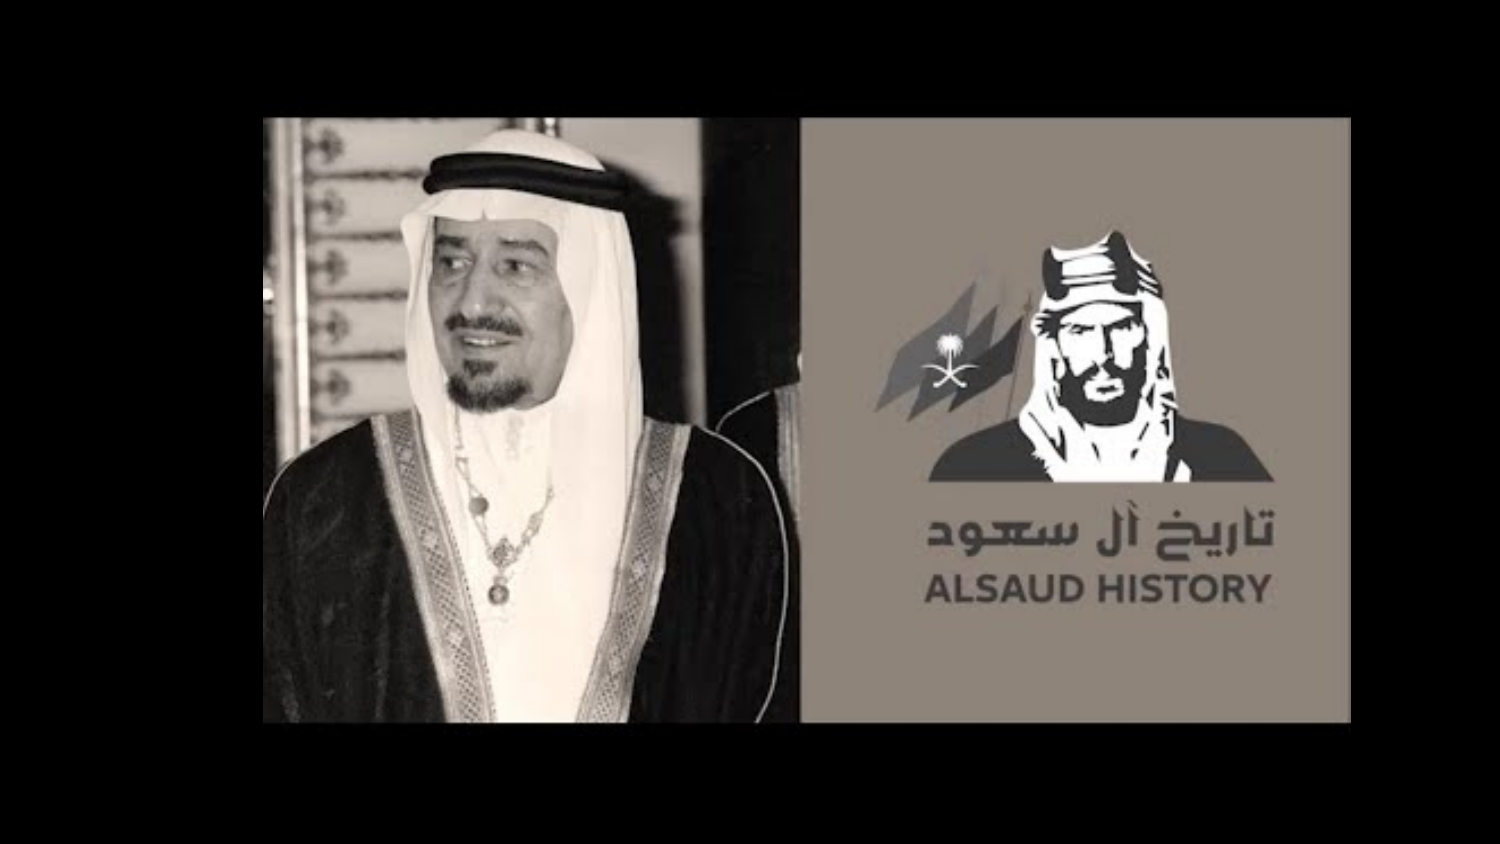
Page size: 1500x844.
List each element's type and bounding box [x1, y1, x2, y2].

picture [263, 17, 1351, 827]
